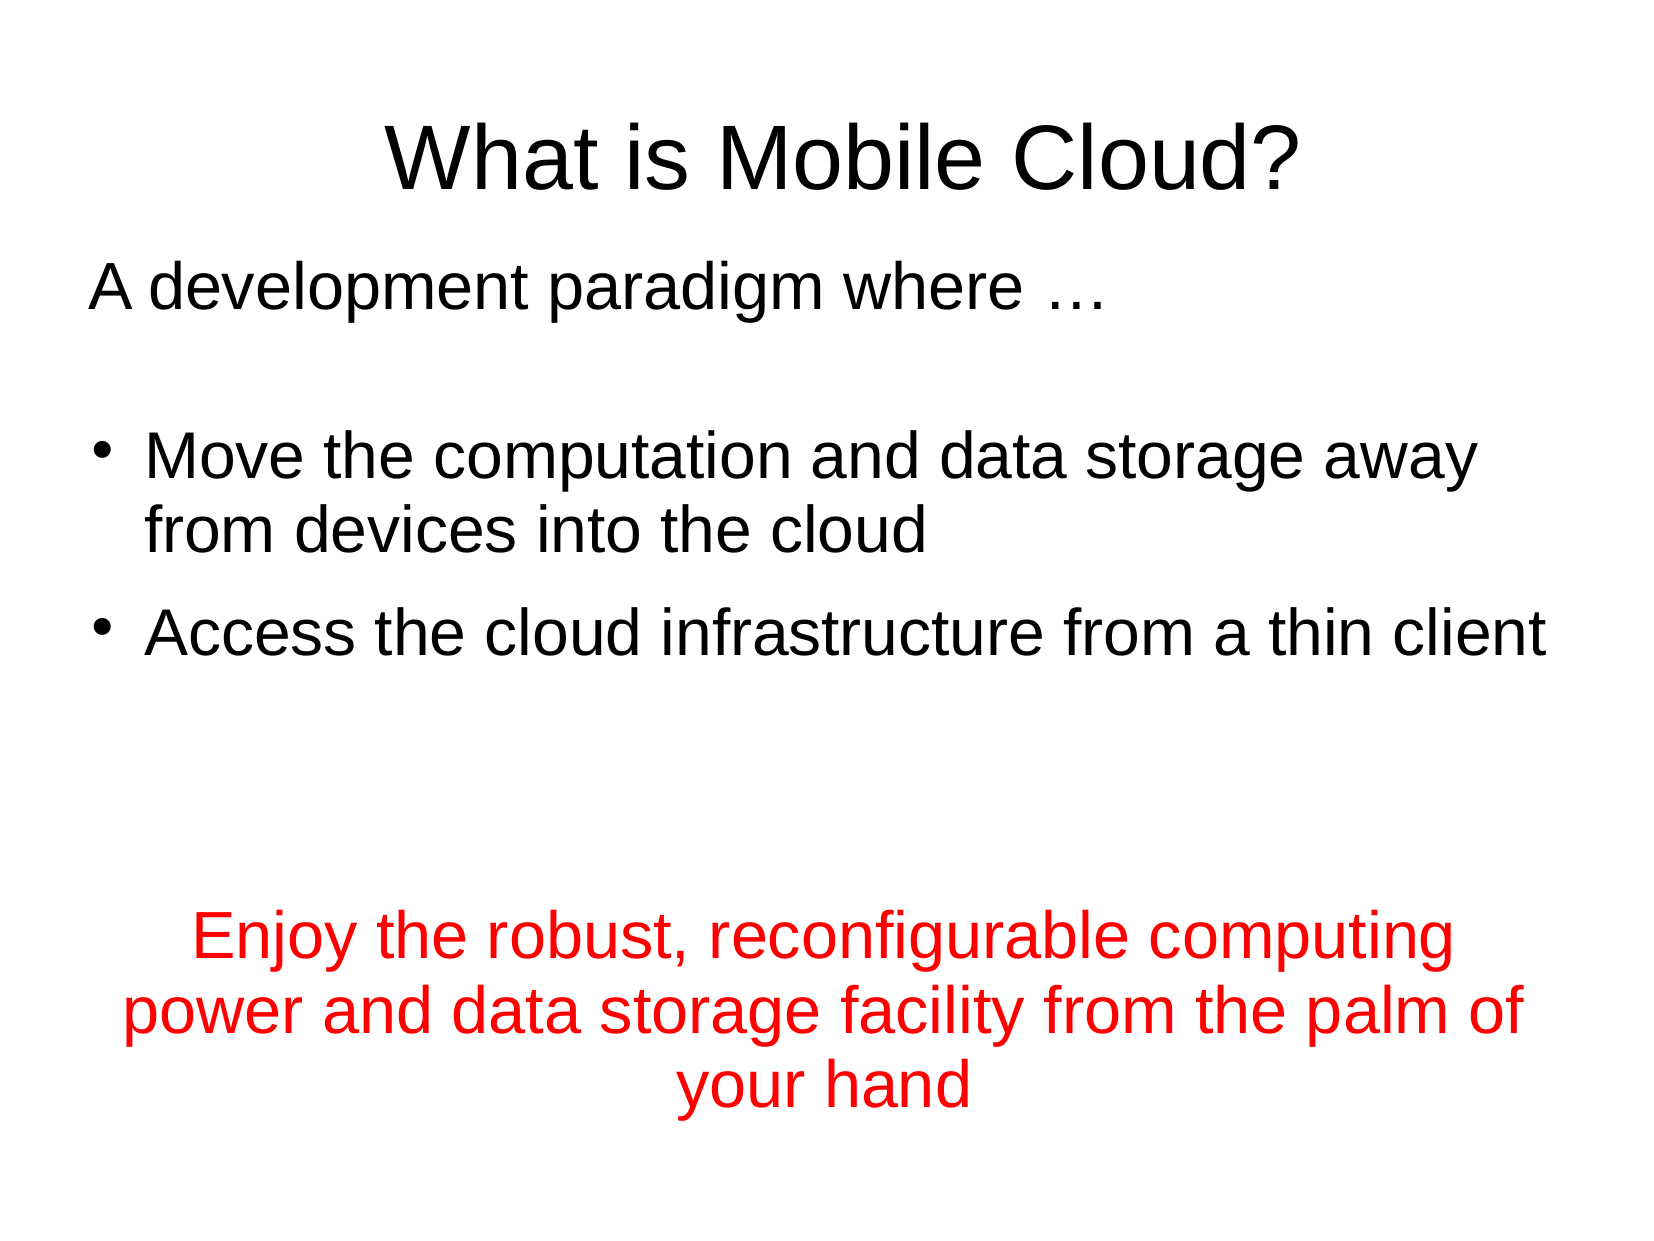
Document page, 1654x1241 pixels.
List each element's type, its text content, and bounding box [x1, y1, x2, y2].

title What is Mobile Cloud? [82, 49, 1571, 257]
text_box Move the computation and data storage away from devices into the cloud Access the cloud infrastructure from a thin client [59, 412, 1572, 751]
text_box A development paradigm where … [56, 242, 1569, 419]
text_box Enjoy the robust, reconfigurable computing power and data storage facility from the palm of your hand [59, 891, 1572, 1152]
